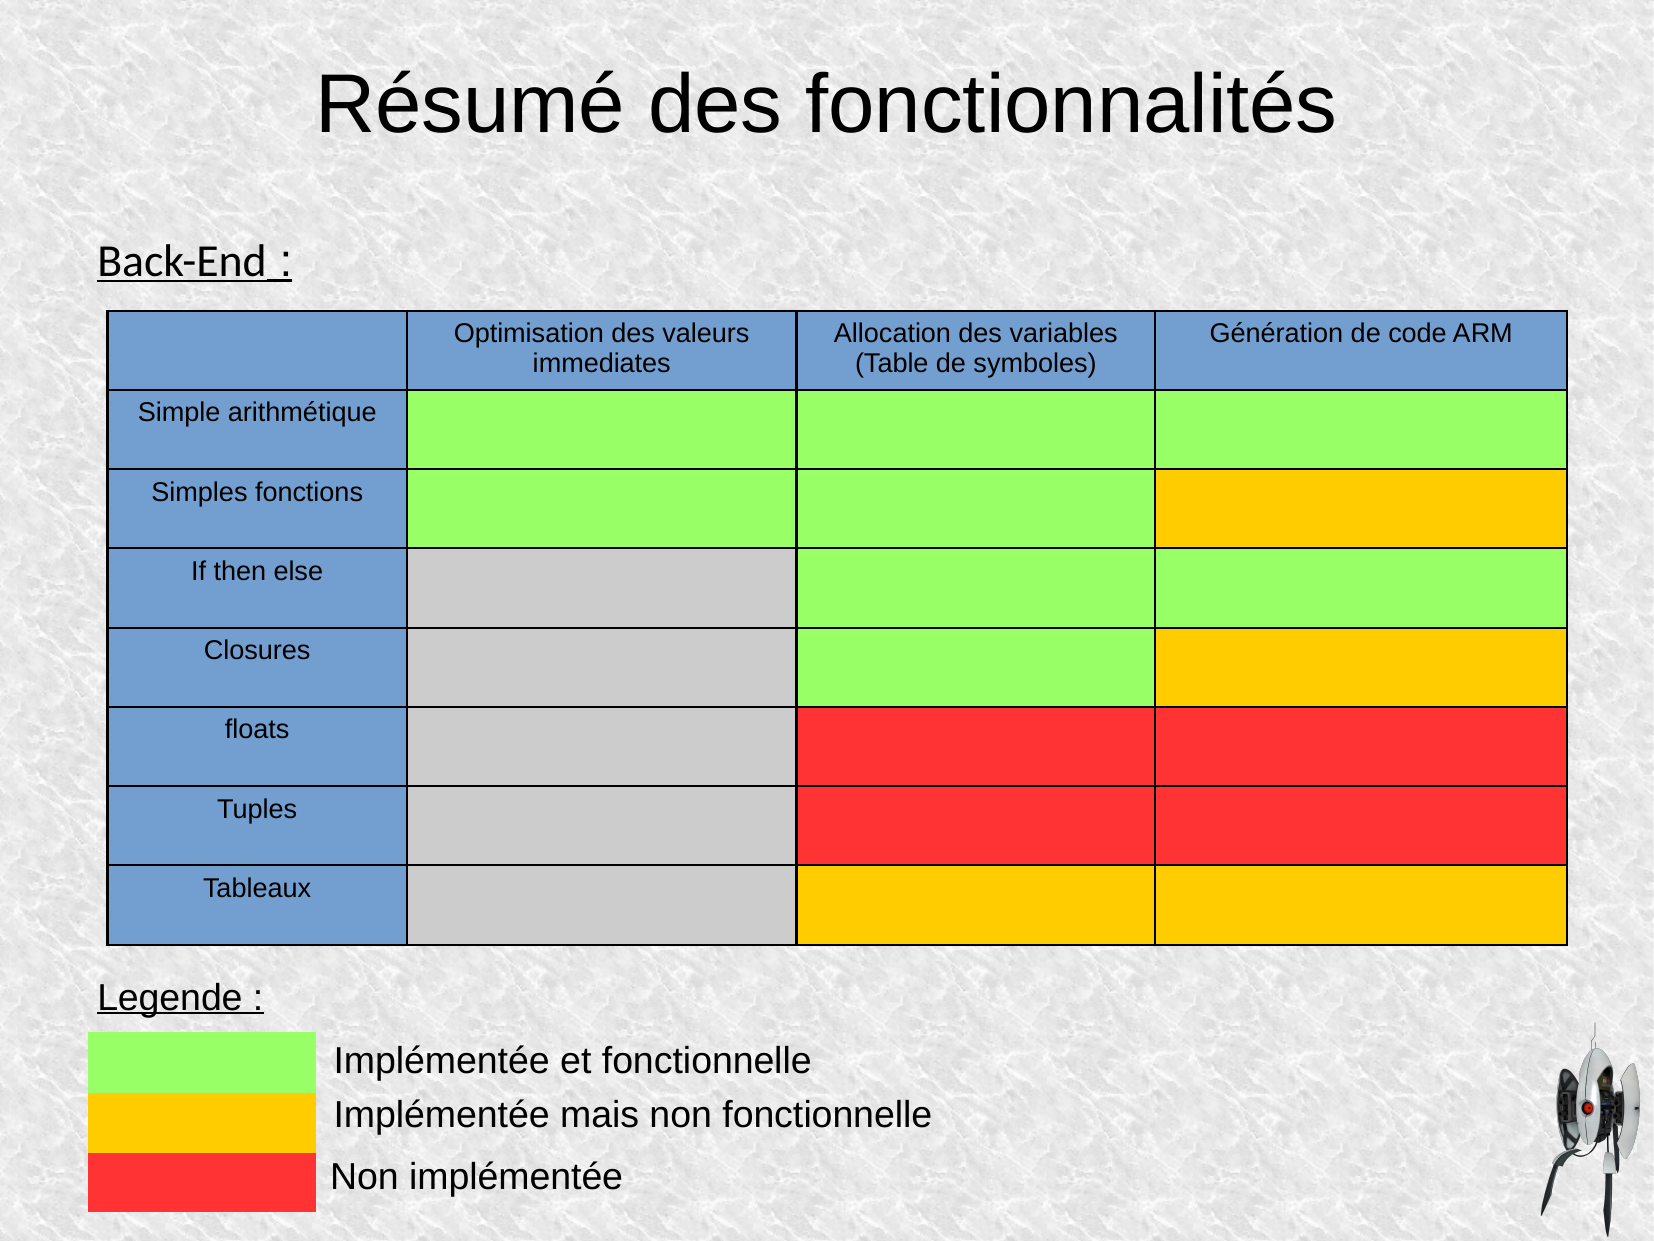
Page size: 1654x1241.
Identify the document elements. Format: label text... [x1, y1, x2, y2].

table_cell [408, 549, 795, 627]
table_cell [1156, 549, 1566, 627]
table_cell [1156, 787, 1566, 864]
table_cell [798, 629, 1154, 706]
text_box Non implémentée [316, 1147, 639, 1205]
text_box Implémentée et fonctionnelle [318, 1032, 827, 1086]
picture [0, 0, 1654, 1241]
table_cell [408, 391, 795, 468]
table_cell [798, 549, 1154, 627]
table_cell [1156, 470, 1566, 547]
table_cell [408, 866, 795, 944]
table_cell [798, 787, 1154, 864]
table_cell [798, 470, 1154, 547]
table_cell [408, 787, 795, 864]
table_cell [798, 866, 1154, 944]
table_cell [88, 1153, 316, 1212]
table_cell [408, 629, 795, 706]
table_cell Simples fonctions [109, 470, 406, 547]
table_header Allocation des variables (Table de symboles) [798, 312, 1154, 389]
table_cell floats [109, 708, 406, 785]
table_cell Tableaux [109, 866, 406, 944]
table_cell [1156, 708, 1566, 785]
table_cell [408, 708, 795, 785]
table_header Génération de code ARM [1156, 312, 1566, 389]
table_cell Tuples [109, 787, 406, 864]
table_cell [1156, 629, 1566, 706]
table_cell [798, 708, 1154, 785]
table_cell Simple arithmétique [109, 391, 406, 468]
table_cell [88, 1093, 316, 1153]
title Résumé des fonctionnalités [82, 49, 1571, 257]
table_cell Closures [109, 629, 406, 706]
text_box Back-End : [82, 227, 353, 299]
table_header Optimisation des valeurs immediates [408, 312, 795, 389]
table_cell [798, 391, 1154, 468]
text_box Implémentée mais non fonctionnelle [318, 1086, 948, 1144]
table_header [109, 312, 406, 389]
text_box Legende : [82, 968, 279, 1026]
table_cell [1156, 866, 1566, 944]
table_cell [408, 470, 795, 547]
table_header [88, 1032, 316, 1093]
table_cell If then else [109, 549, 406, 627]
table_cell [1156, 391, 1566, 468]
